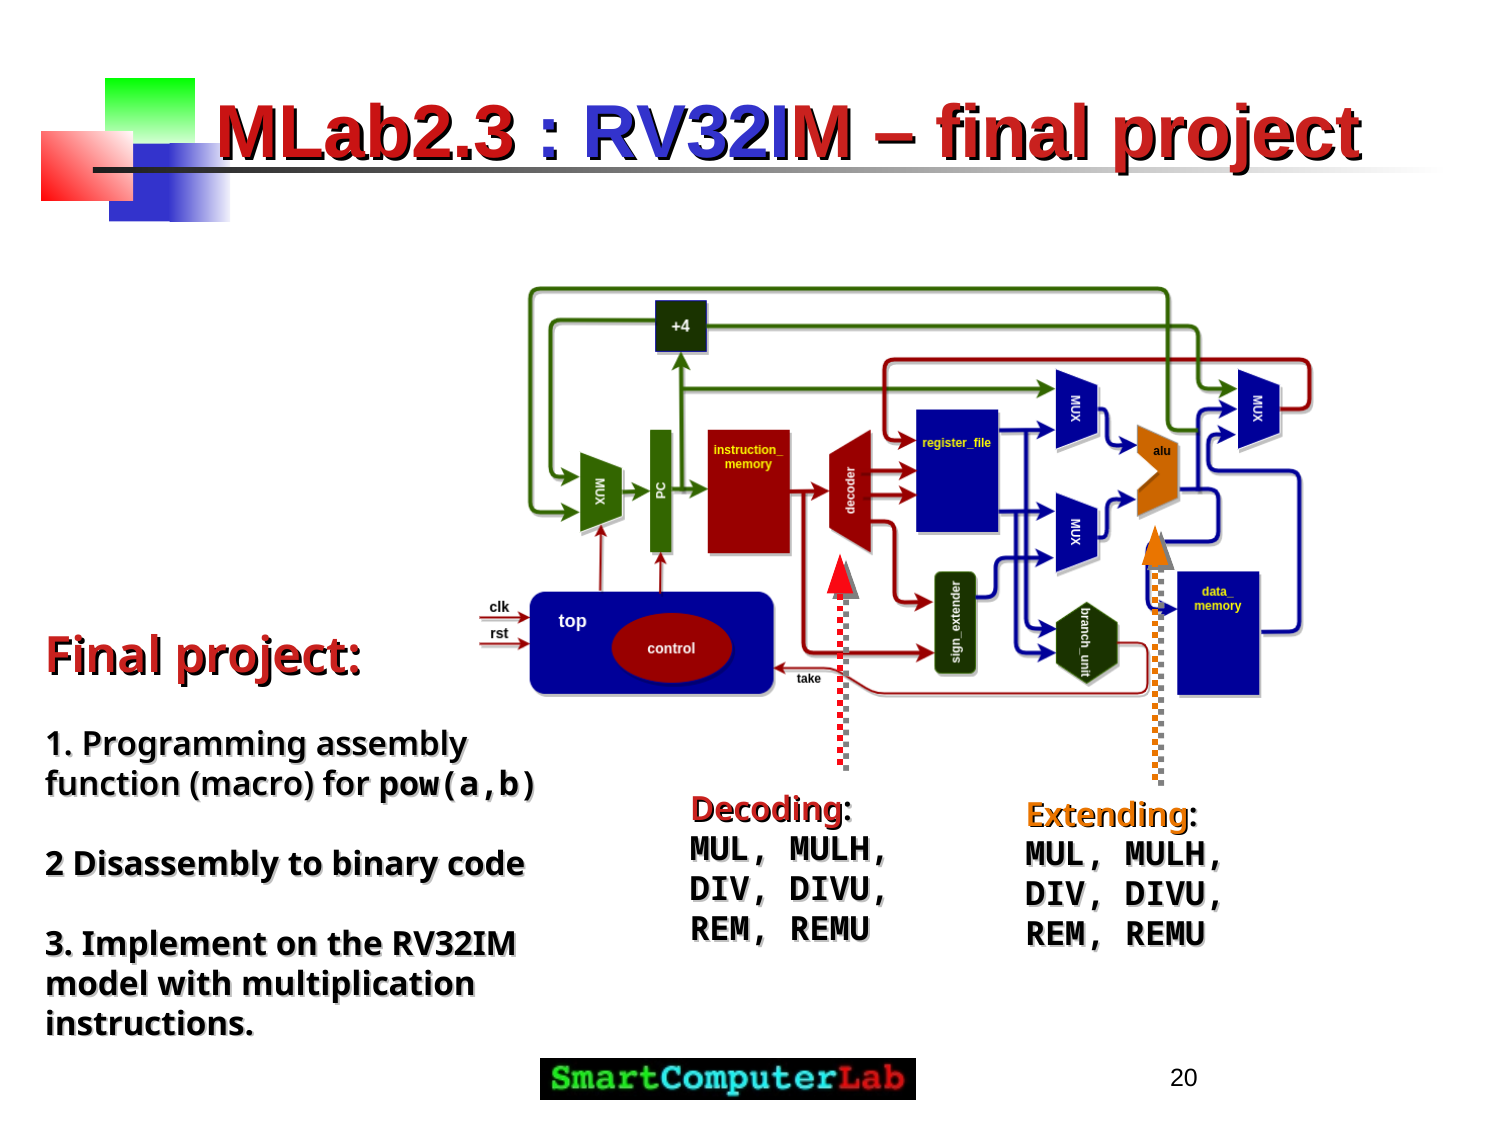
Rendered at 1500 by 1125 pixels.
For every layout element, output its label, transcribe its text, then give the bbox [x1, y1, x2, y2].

text_box Final project: 1. Programming assembly function (macro) for pow(a,b) 2 Disassembly to binary code 3. Implement on the RV32IM model with multiplication instructions. [30, 615, 586, 1050]
picture [471, 279, 1321, 706]
chart [251, 502, 1255, 681]
title MLab2.3 : RV32IM – final project [200, 74, 1381, 180]
text_box Extending: MUL, MULH, DIV, DIVU, REM, REMU [1010, 785, 1261, 961]
text_box Decoding: MUL, MULH, DIV, DIVU, REM, REMU [675, 780, 916, 955]
picture [540, 1058, 916, 1100]
